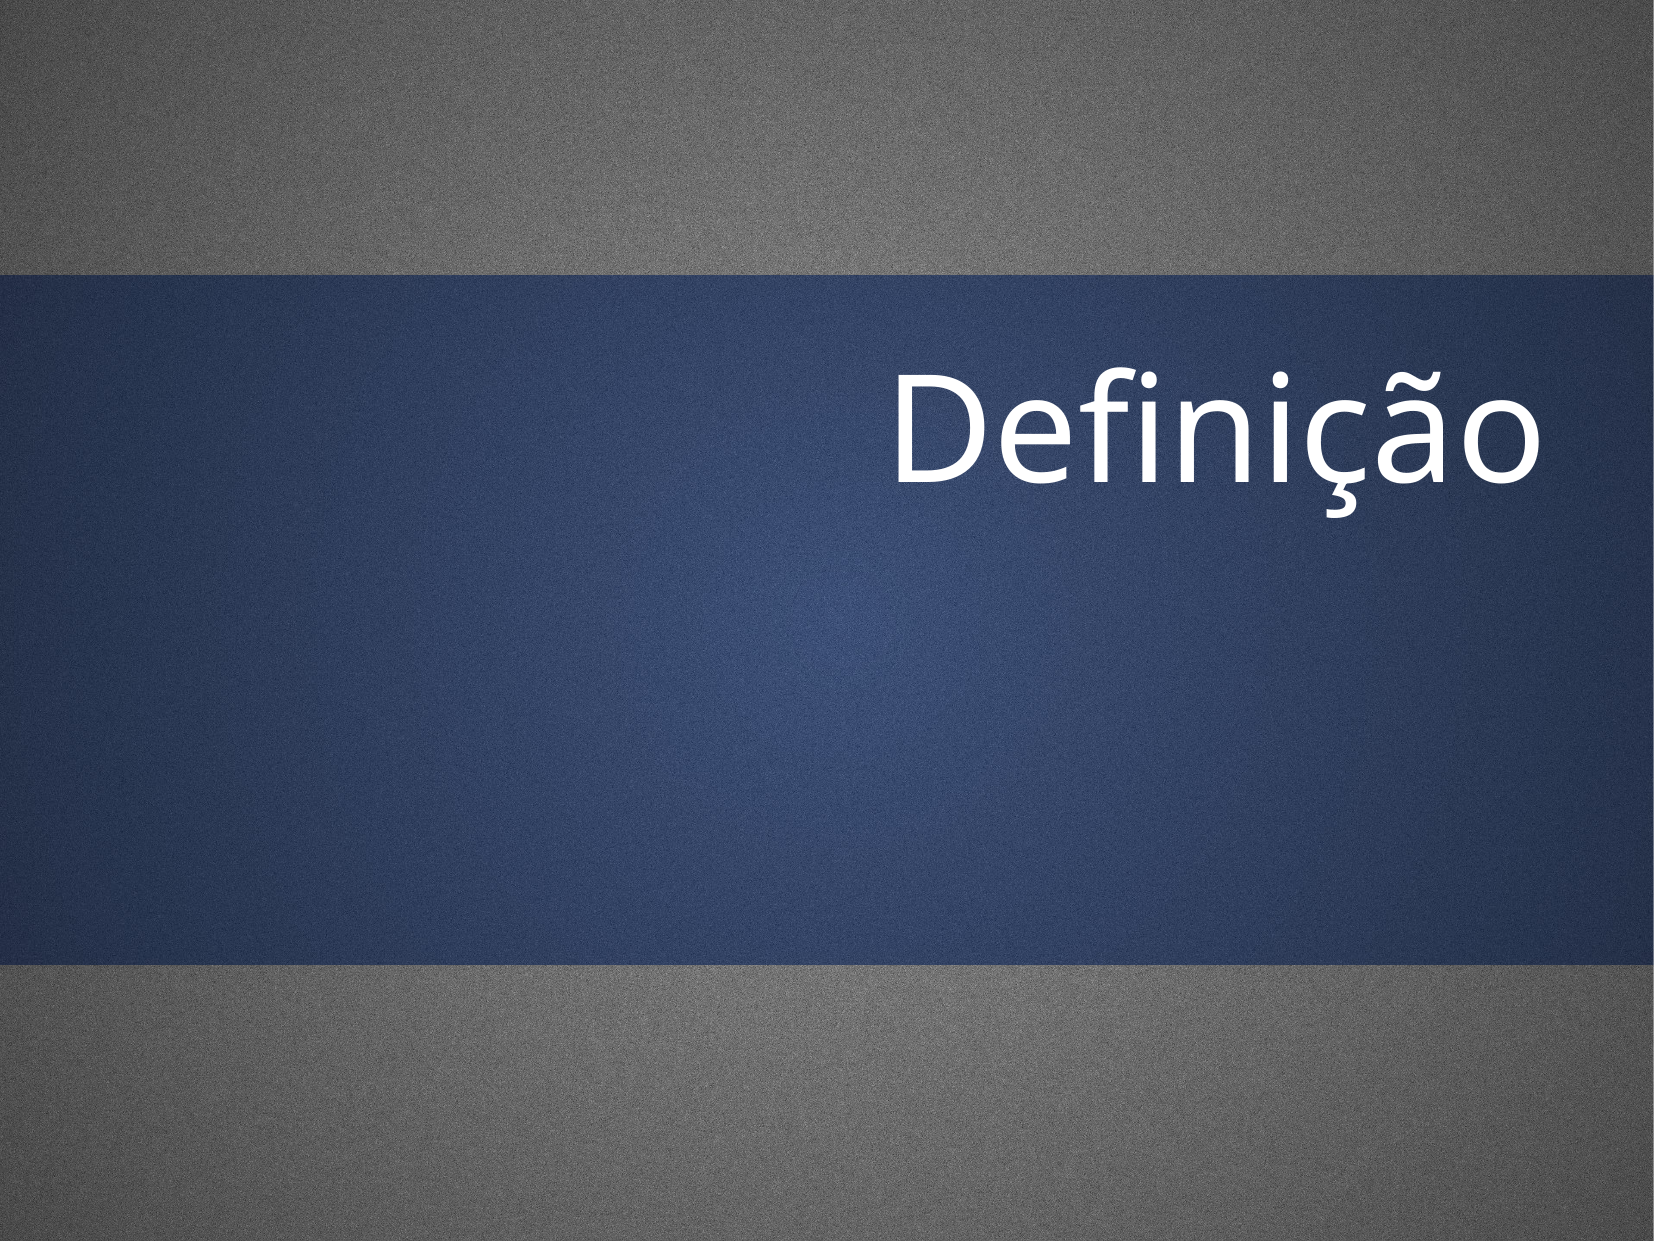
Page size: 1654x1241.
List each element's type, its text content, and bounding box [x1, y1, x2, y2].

text_box Definição [447, 315, 1562, 654]
picture [0, 0, 1654, 1241]
